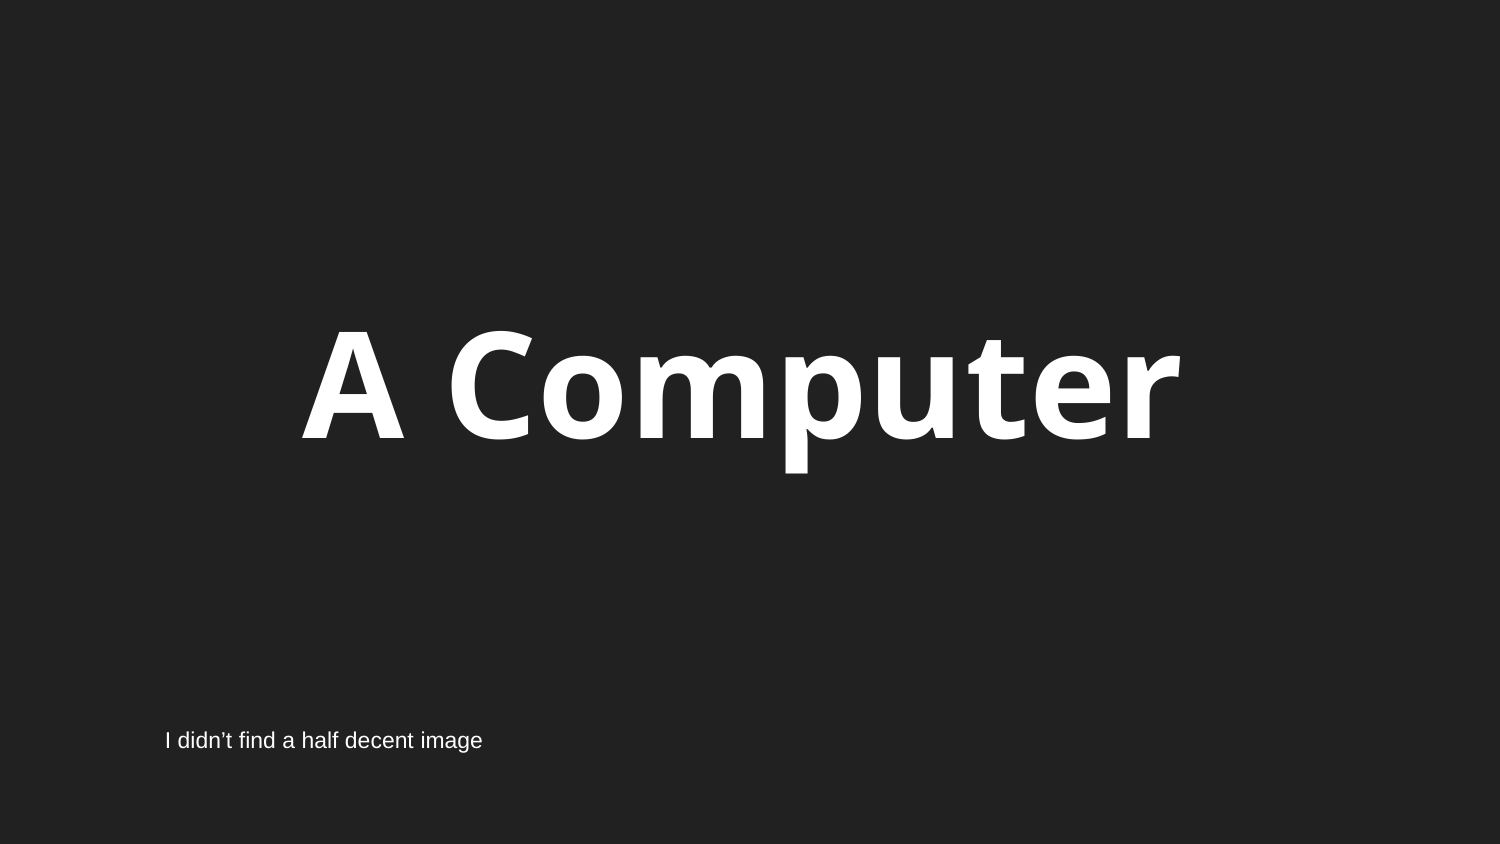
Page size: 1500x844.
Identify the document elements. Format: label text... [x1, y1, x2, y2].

text_box I didn’t find a half decent image [149, 710, 1351, 769]
text_box A Computer [287, 275, 1212, 483]
